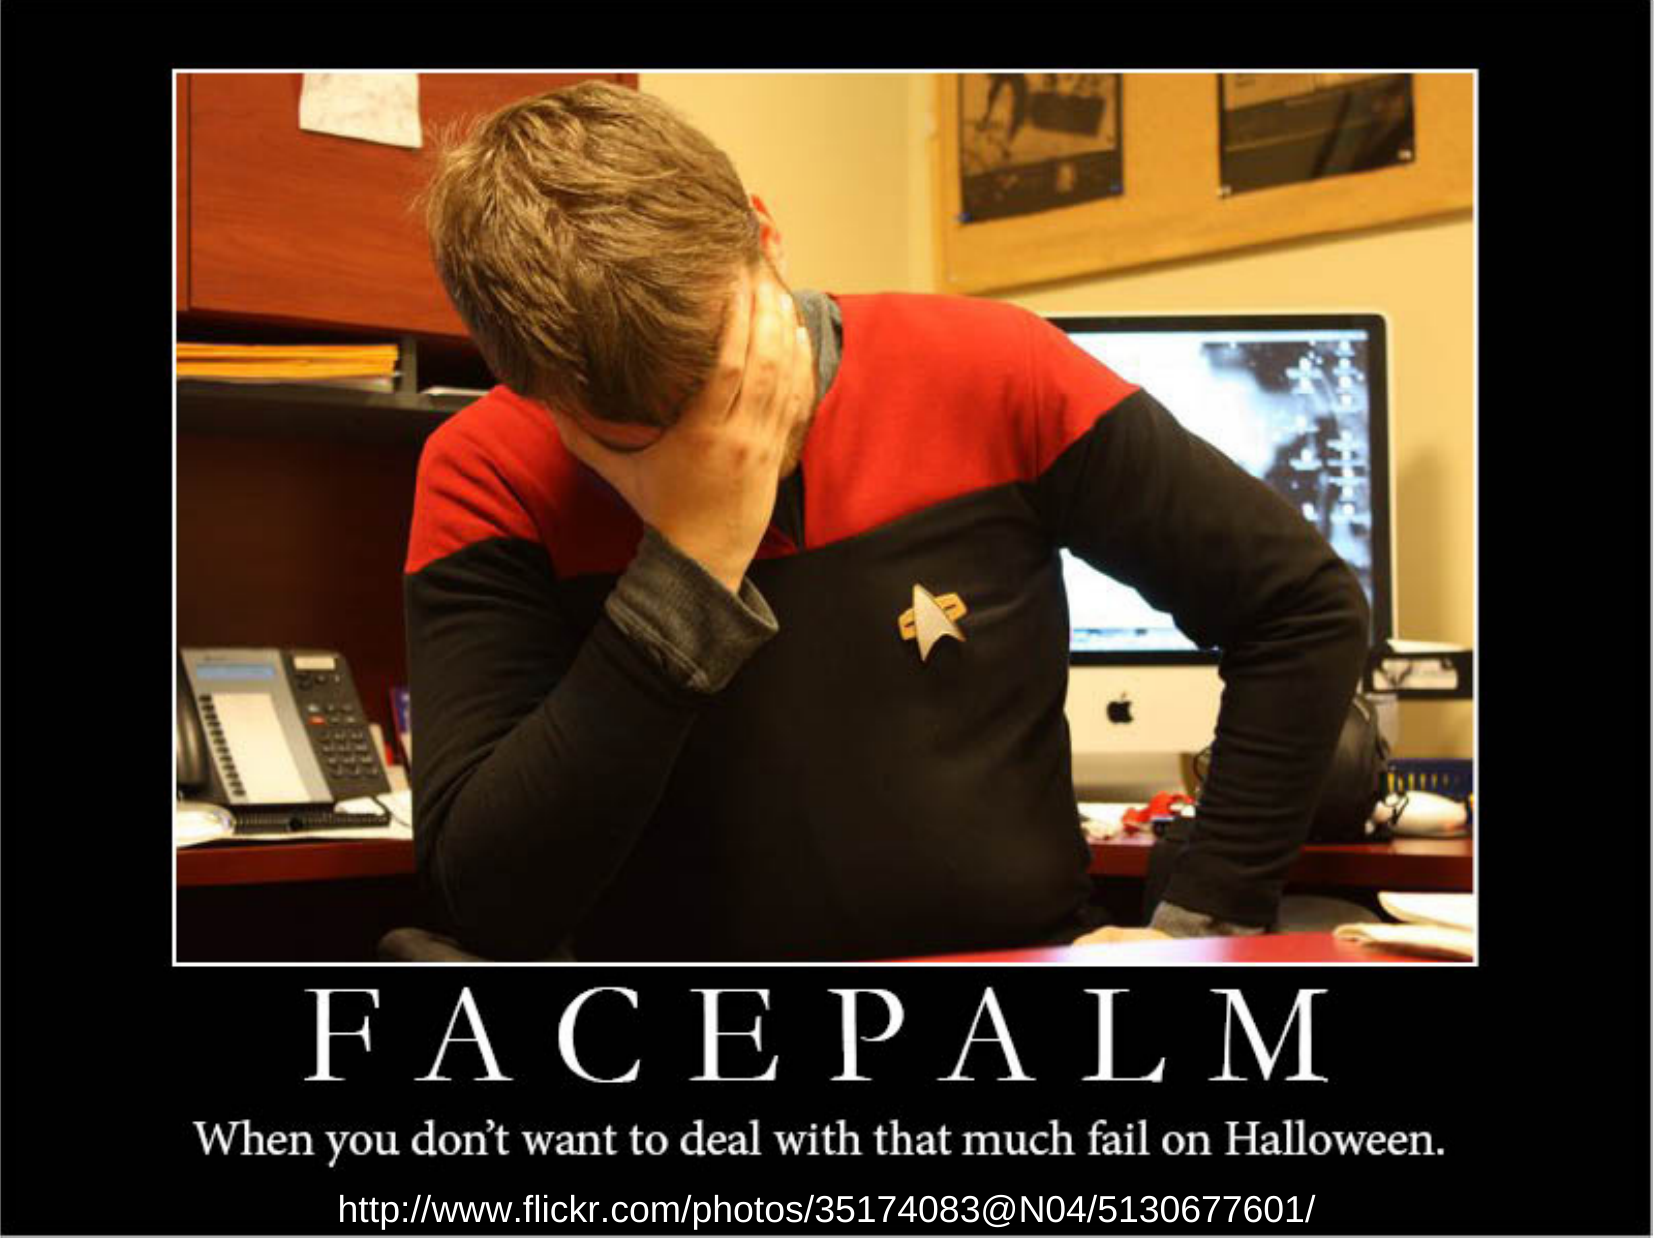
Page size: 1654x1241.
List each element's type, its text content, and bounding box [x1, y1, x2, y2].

text_box http://www.flickr.com/photos/35174083@N04/5130677601/ [88, 1181, 1565, 1238]
picture [0, 0, 1653, 1238]
